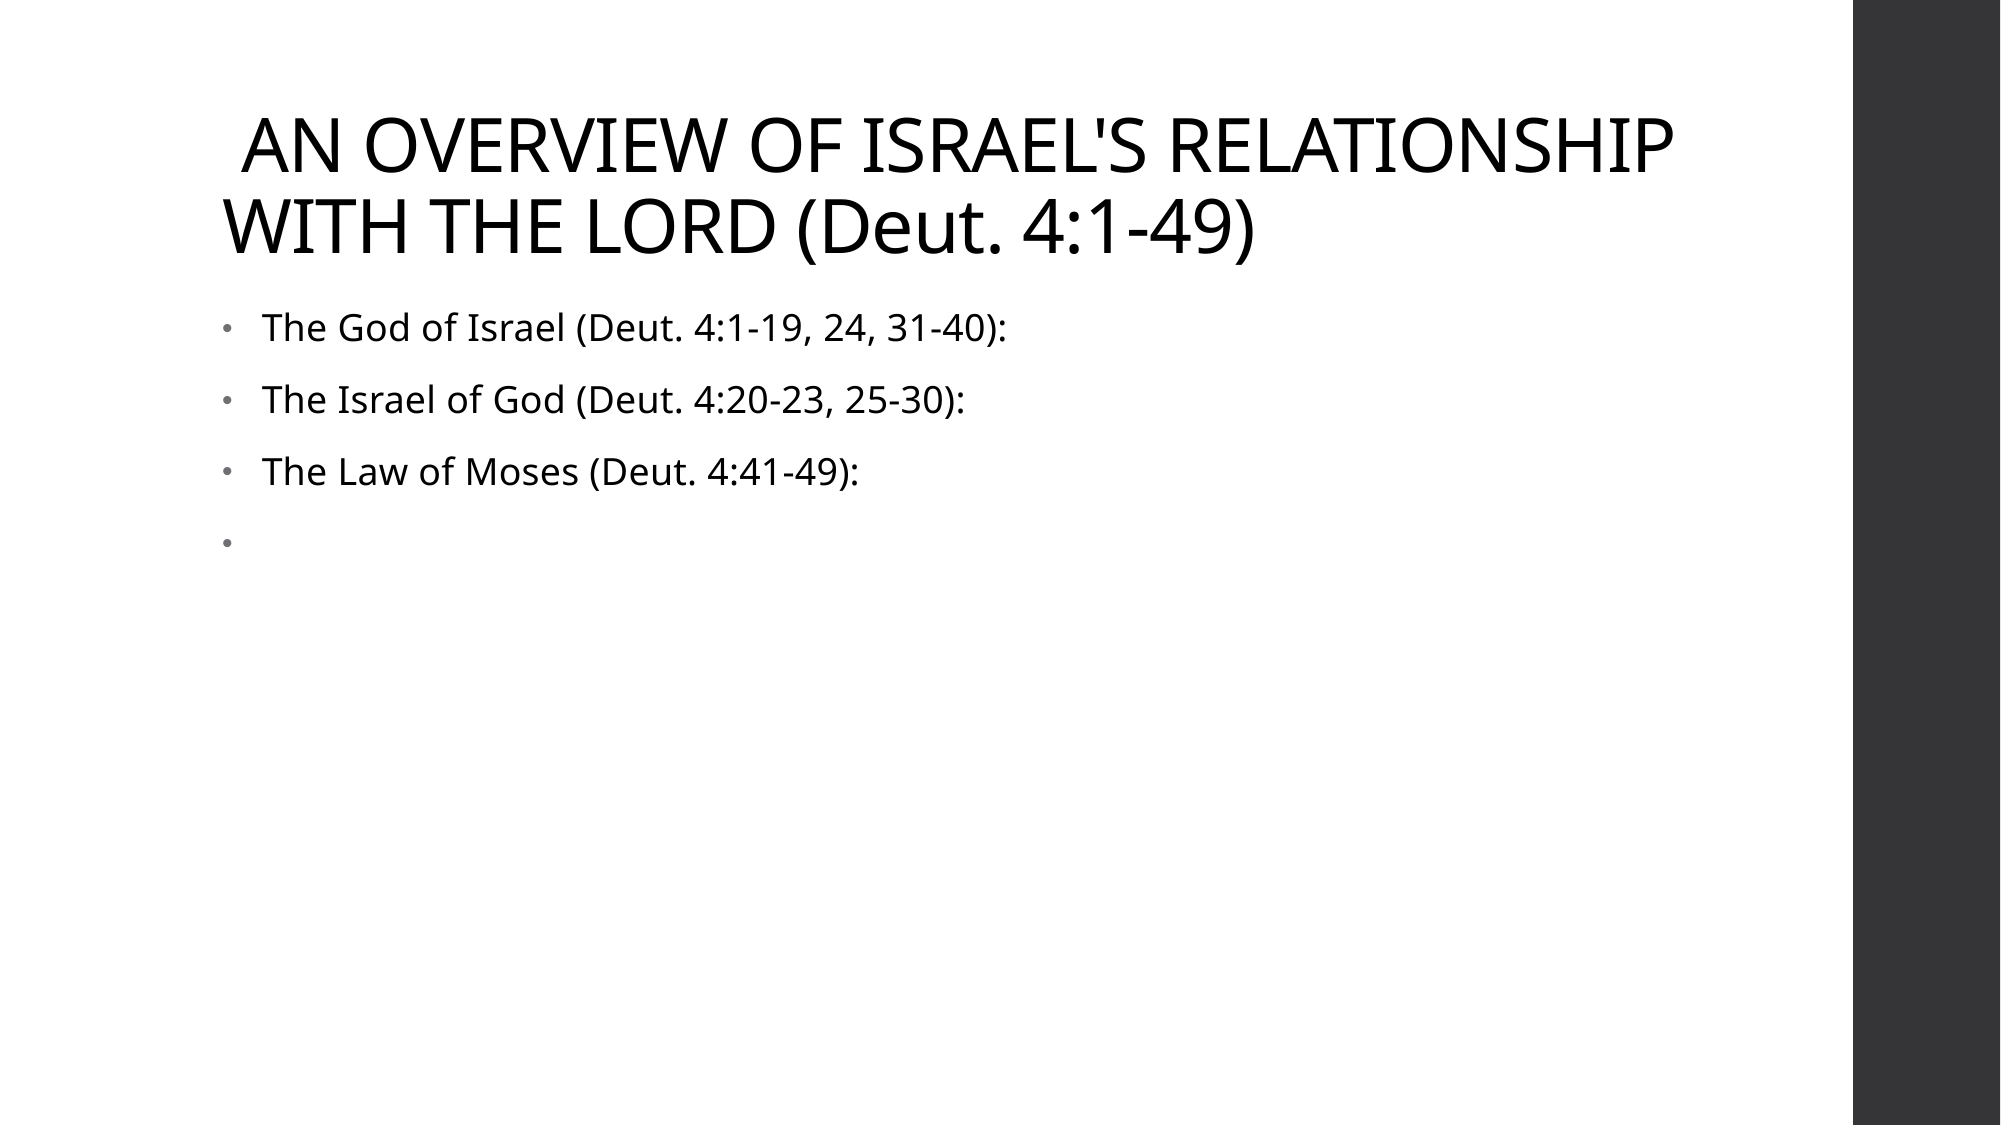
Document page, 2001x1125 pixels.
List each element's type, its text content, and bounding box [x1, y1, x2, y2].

list The God of Israel (Deut. 4:1-19, 24, 31-40): The Israel of God (Deut. 4:20-23, 25-30): The Law of Moses (Deut. 4:41-49): [206, 299, 1617, 1014]
title AN OVERVIEW OF ISRAEL'S RELATIONSHIP WITH THE LORD (Deut. 4:1-49) [206, 60, 1797, 278]
